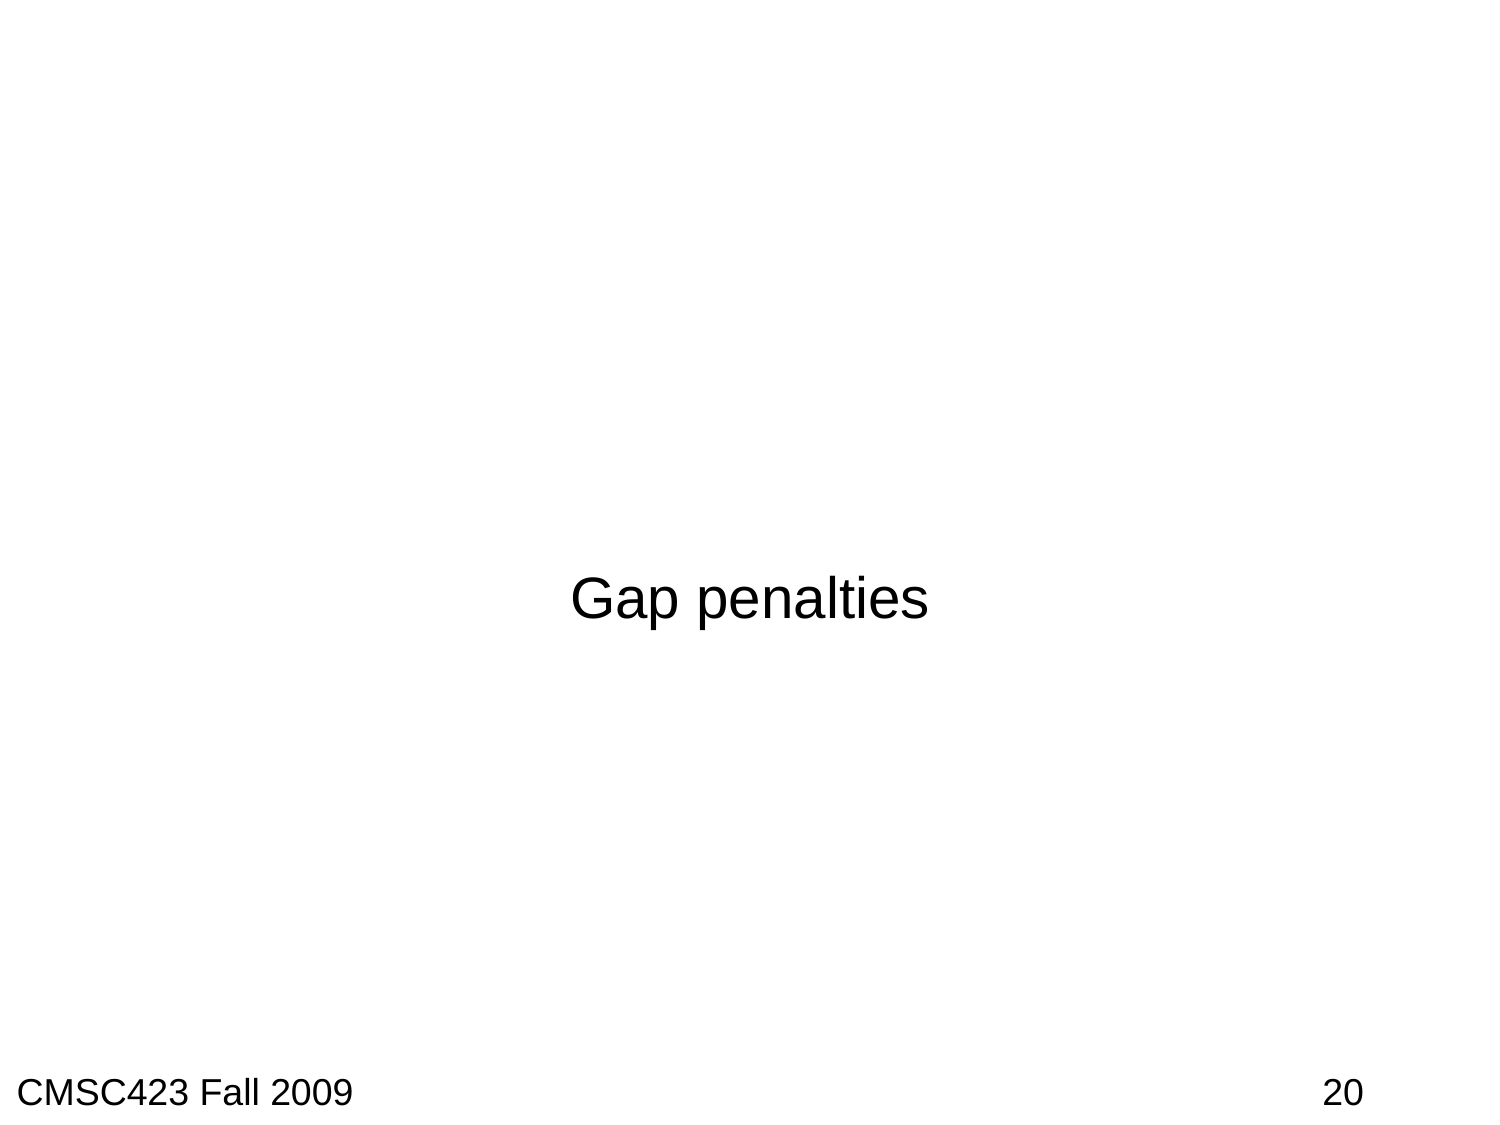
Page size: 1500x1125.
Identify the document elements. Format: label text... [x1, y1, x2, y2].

subtitle Gap penalties [16, 124, 1485, 1072]
